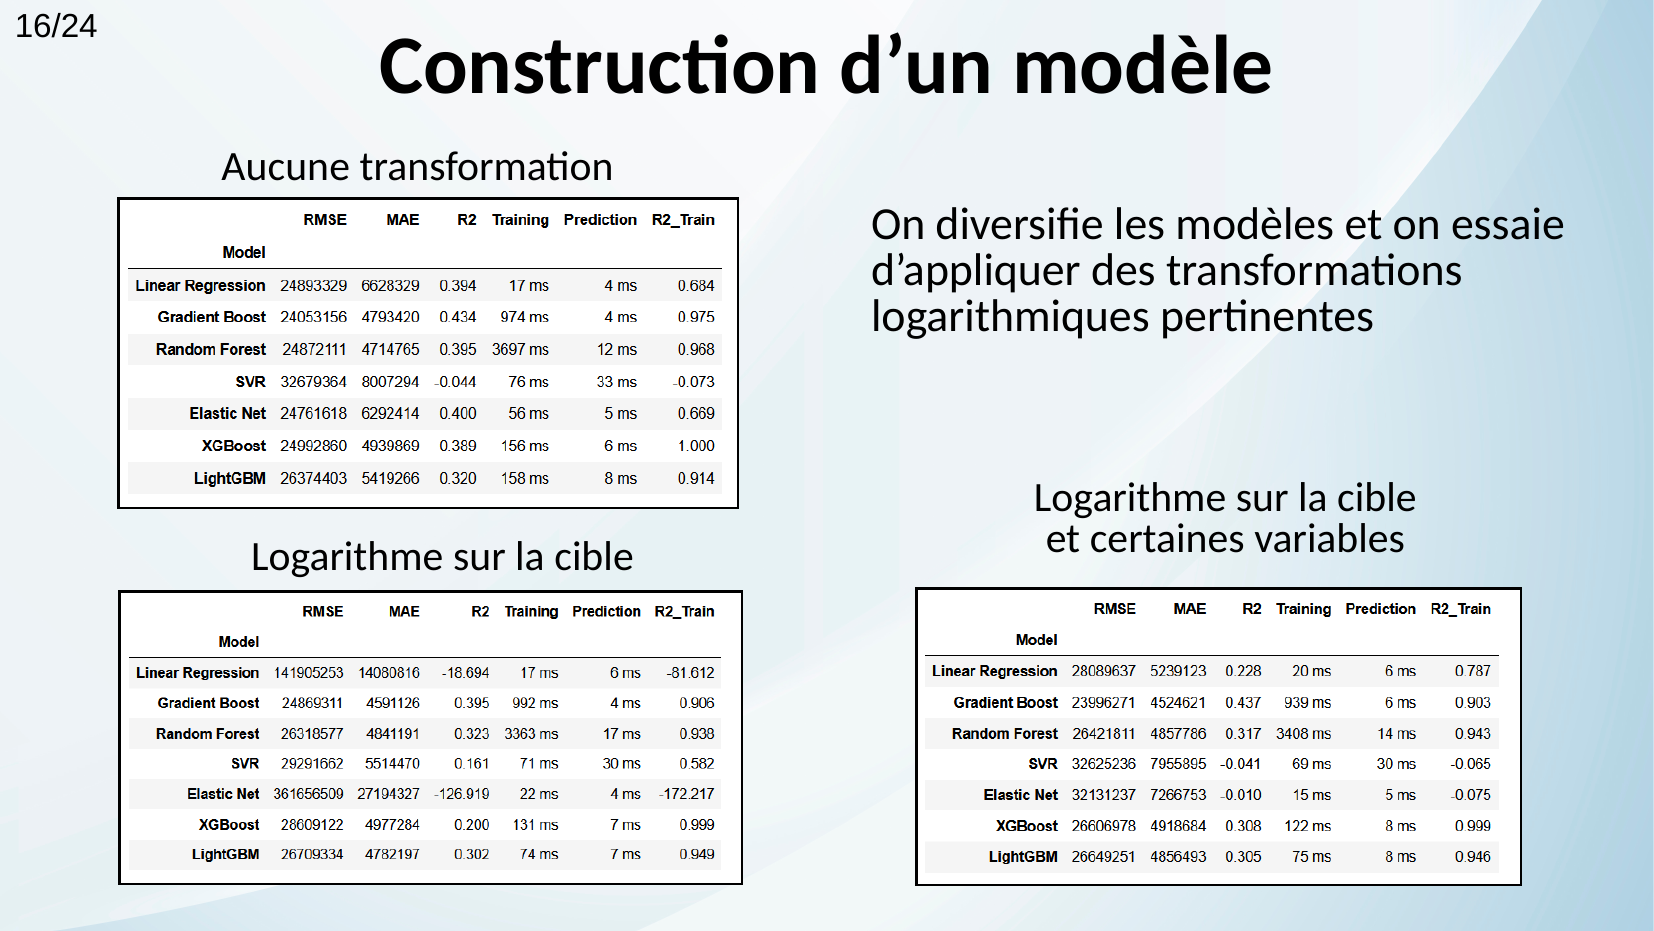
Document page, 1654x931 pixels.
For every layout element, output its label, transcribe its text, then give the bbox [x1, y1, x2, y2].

text_box Aucune transformation [206, 141, 650, 197]
text_box Logarithme sur la cible [236, 531, 680, 590]
text_box 16/24 [0, 0, 119, 60]
picture [0, 0, 1654, 931]
text_box On diversifie les modèles et on essaie d’appliquer des transformations logarithmiques pertinentes [856, 198, 1595, 443]
text_box Logarithme sur la cible et certaines variables [1003, 472, 1447, 571]
title Construction d’un modèle [82, 31, 1571, 199]
